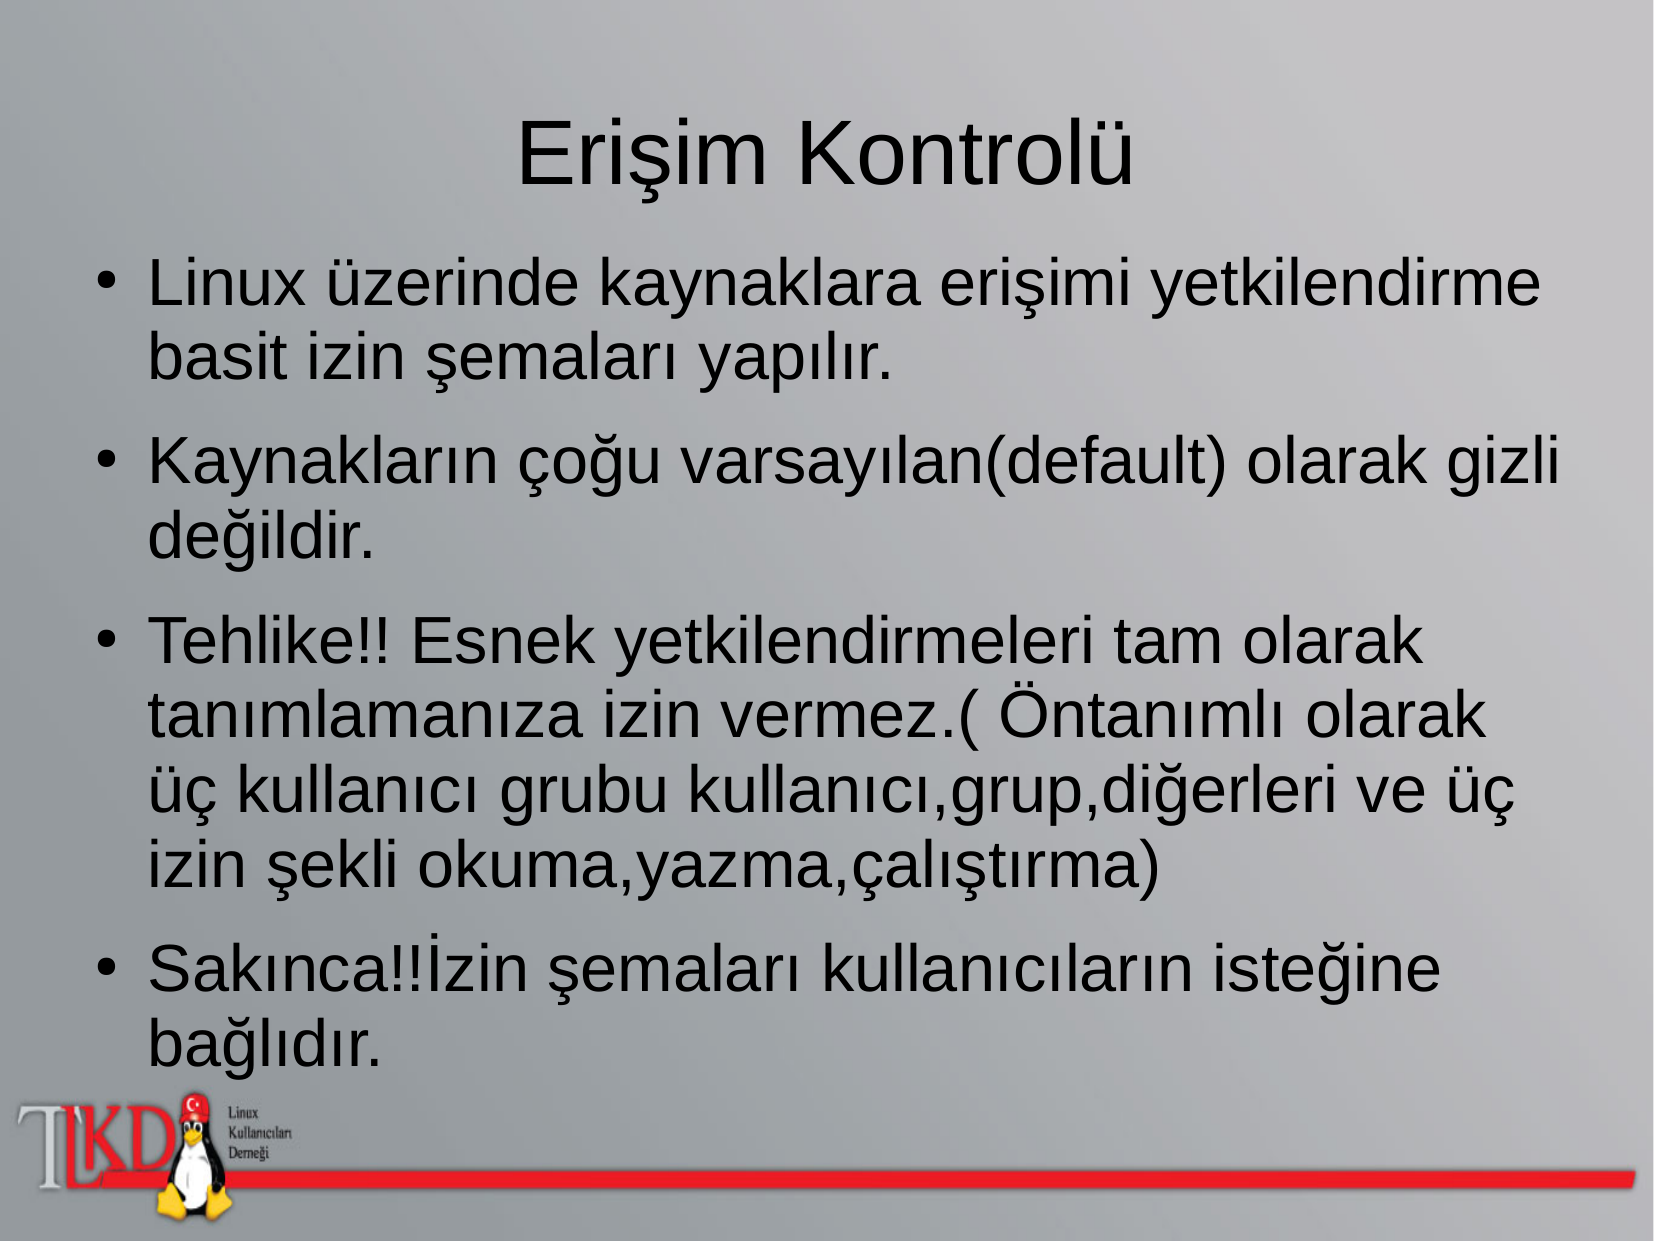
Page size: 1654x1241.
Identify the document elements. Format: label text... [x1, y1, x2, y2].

title Erişim Kontrolü [82, 49, 1571, 257]
list Linux üzerinde kaynaklara erişimi yetkilendirme basit izin şemaları yapılır. Kaynakların çoğu varsayılan(default) olarak gizli değildir. Tehlike!! Esnek yetkilendirmeleri tam olarak tanımlamanıza izin vermez.( Öntanımlı olarak üç kullanıcı grubu kullanıcı,grup,diğerleri ve üç izin şekli okuma,yazma,çalıştırma) Sakınca!!İzin şemaları kullanıcıların isteğine bağlıdır. [76, 244, 1565, 1063]
picture [0, 0, 1654, 1241]
